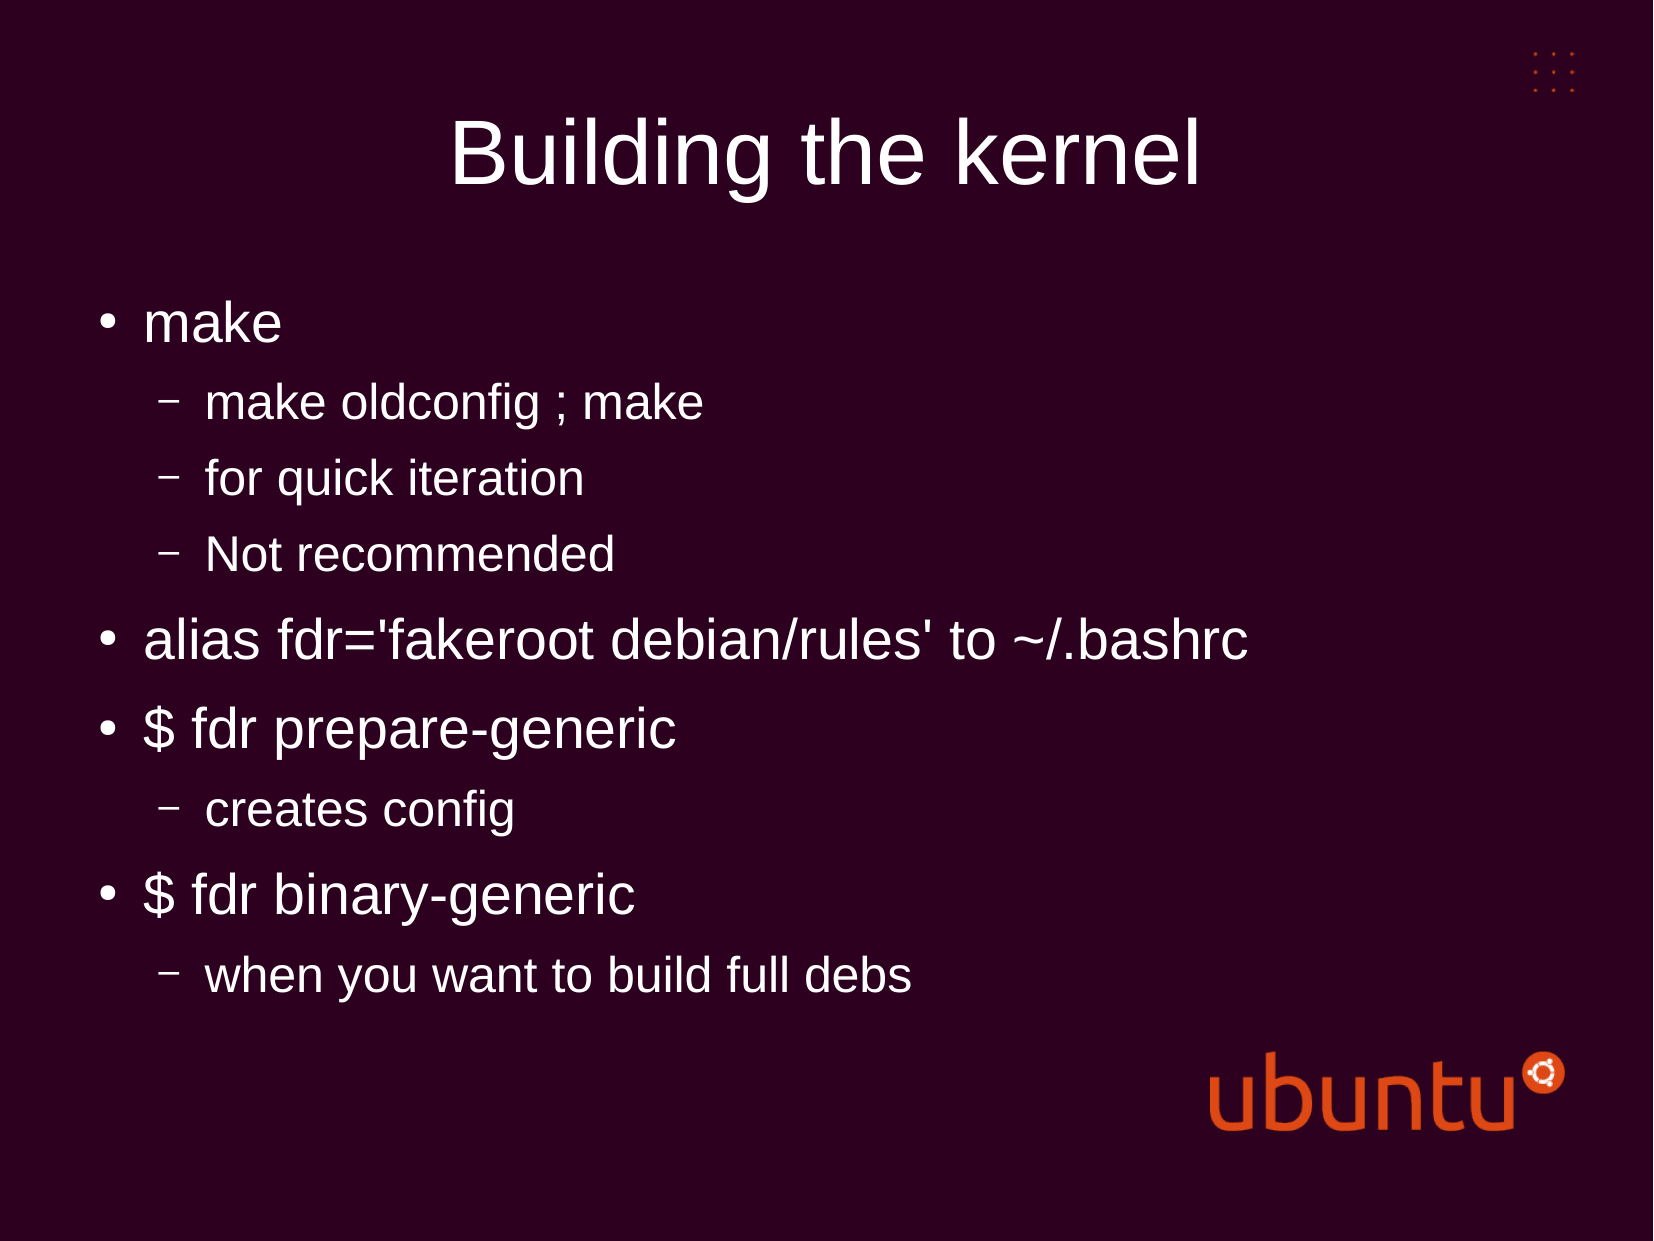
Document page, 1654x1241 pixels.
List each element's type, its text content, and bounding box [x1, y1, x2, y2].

picture [1121, 960, 1653, 1223]
list make make oldconfig ; make for quick iteration Not recommended alias fdr='fakeroot debian/rules' to ~/.bashrc $ fdr prepare-generic creates config $ fdr binary-generic when you want to build full debs [82, 290, 1571, 1010]
title Building the kernel [82, 49, 1571, 257]
picture [1571, 49, 1575, 94]
